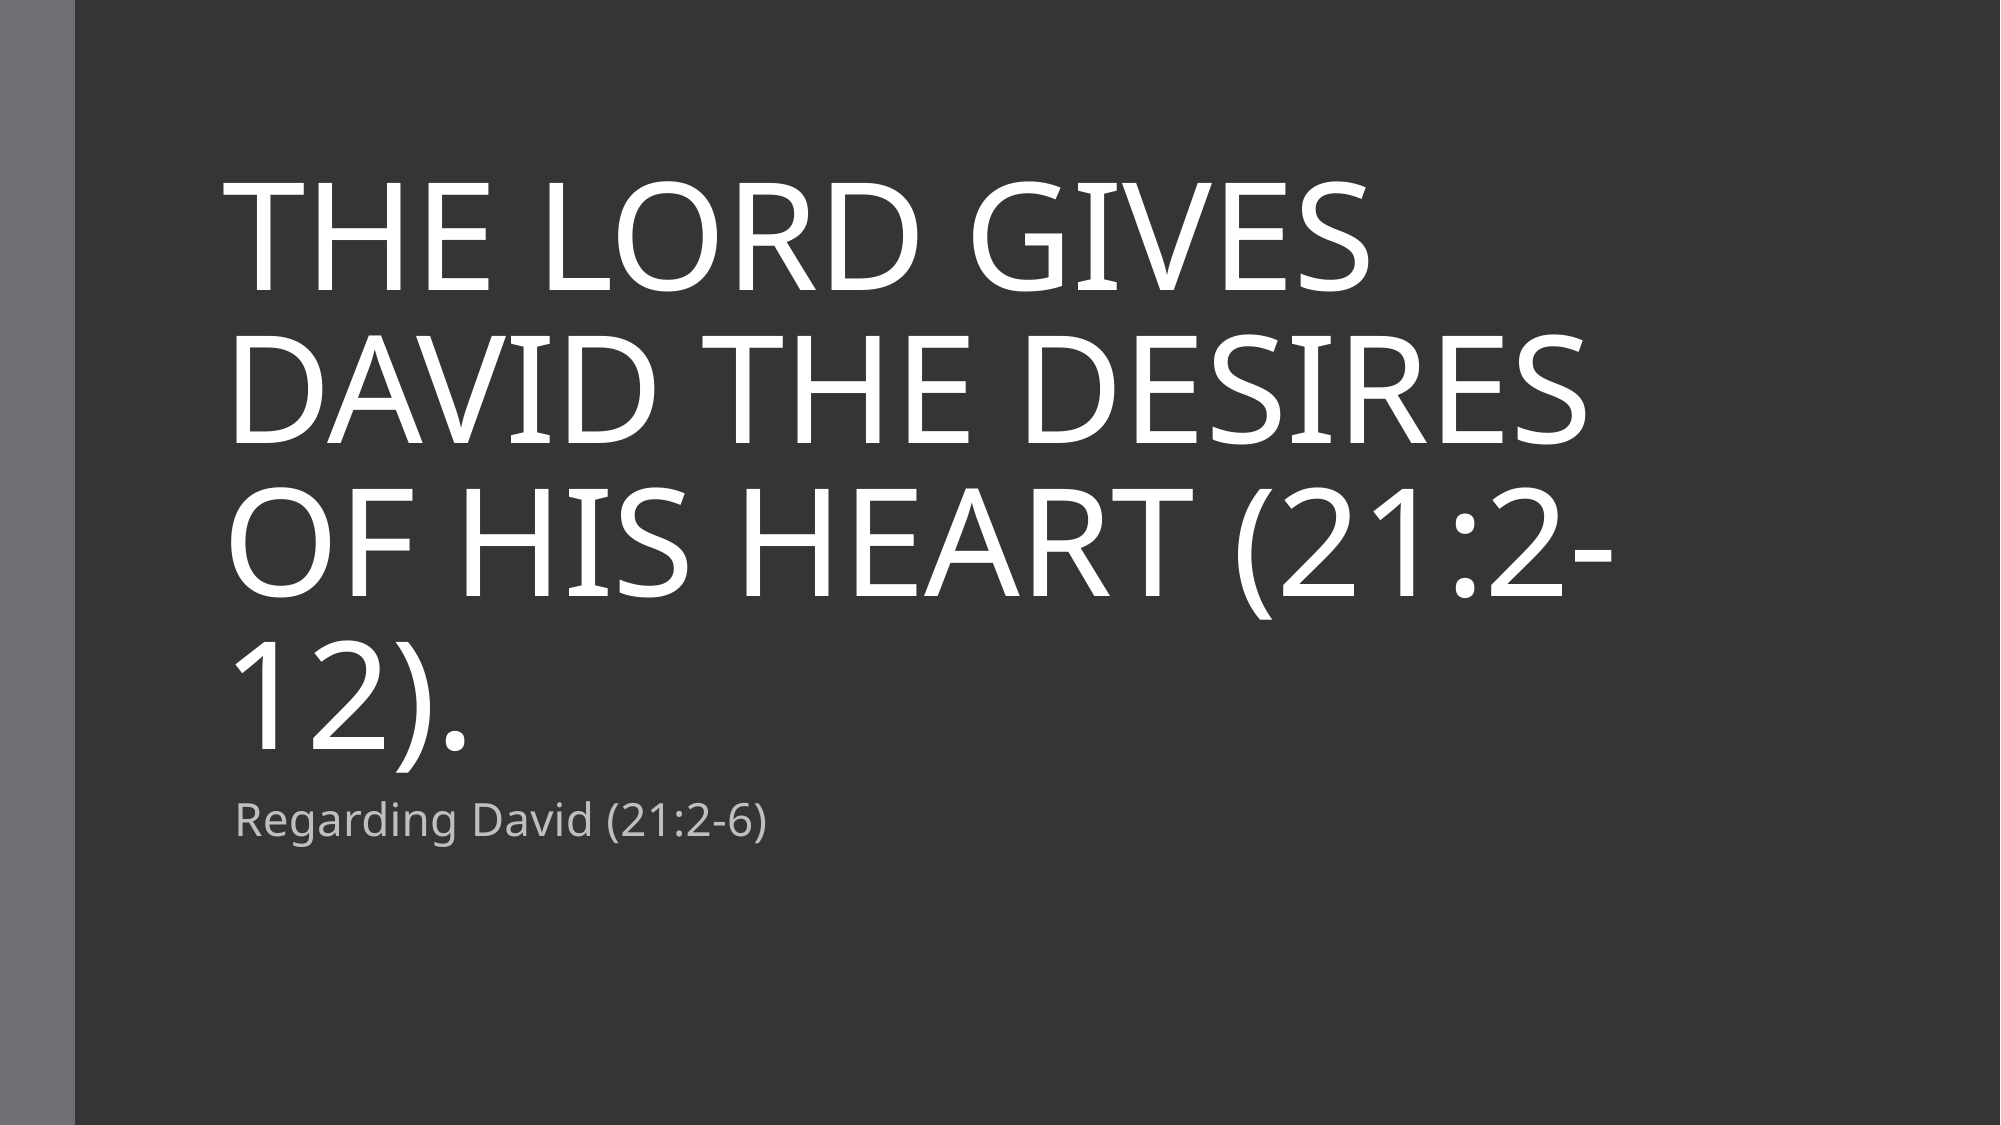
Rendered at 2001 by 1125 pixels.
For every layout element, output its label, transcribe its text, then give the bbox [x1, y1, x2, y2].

subtitle Regarding David (21:2-6) [206, 787, 1752, 1066]
title THE LORD GIVES DAVID THE DESIRES OF HIS HEART (21:2-12). [206, 124, 1752, 787]
